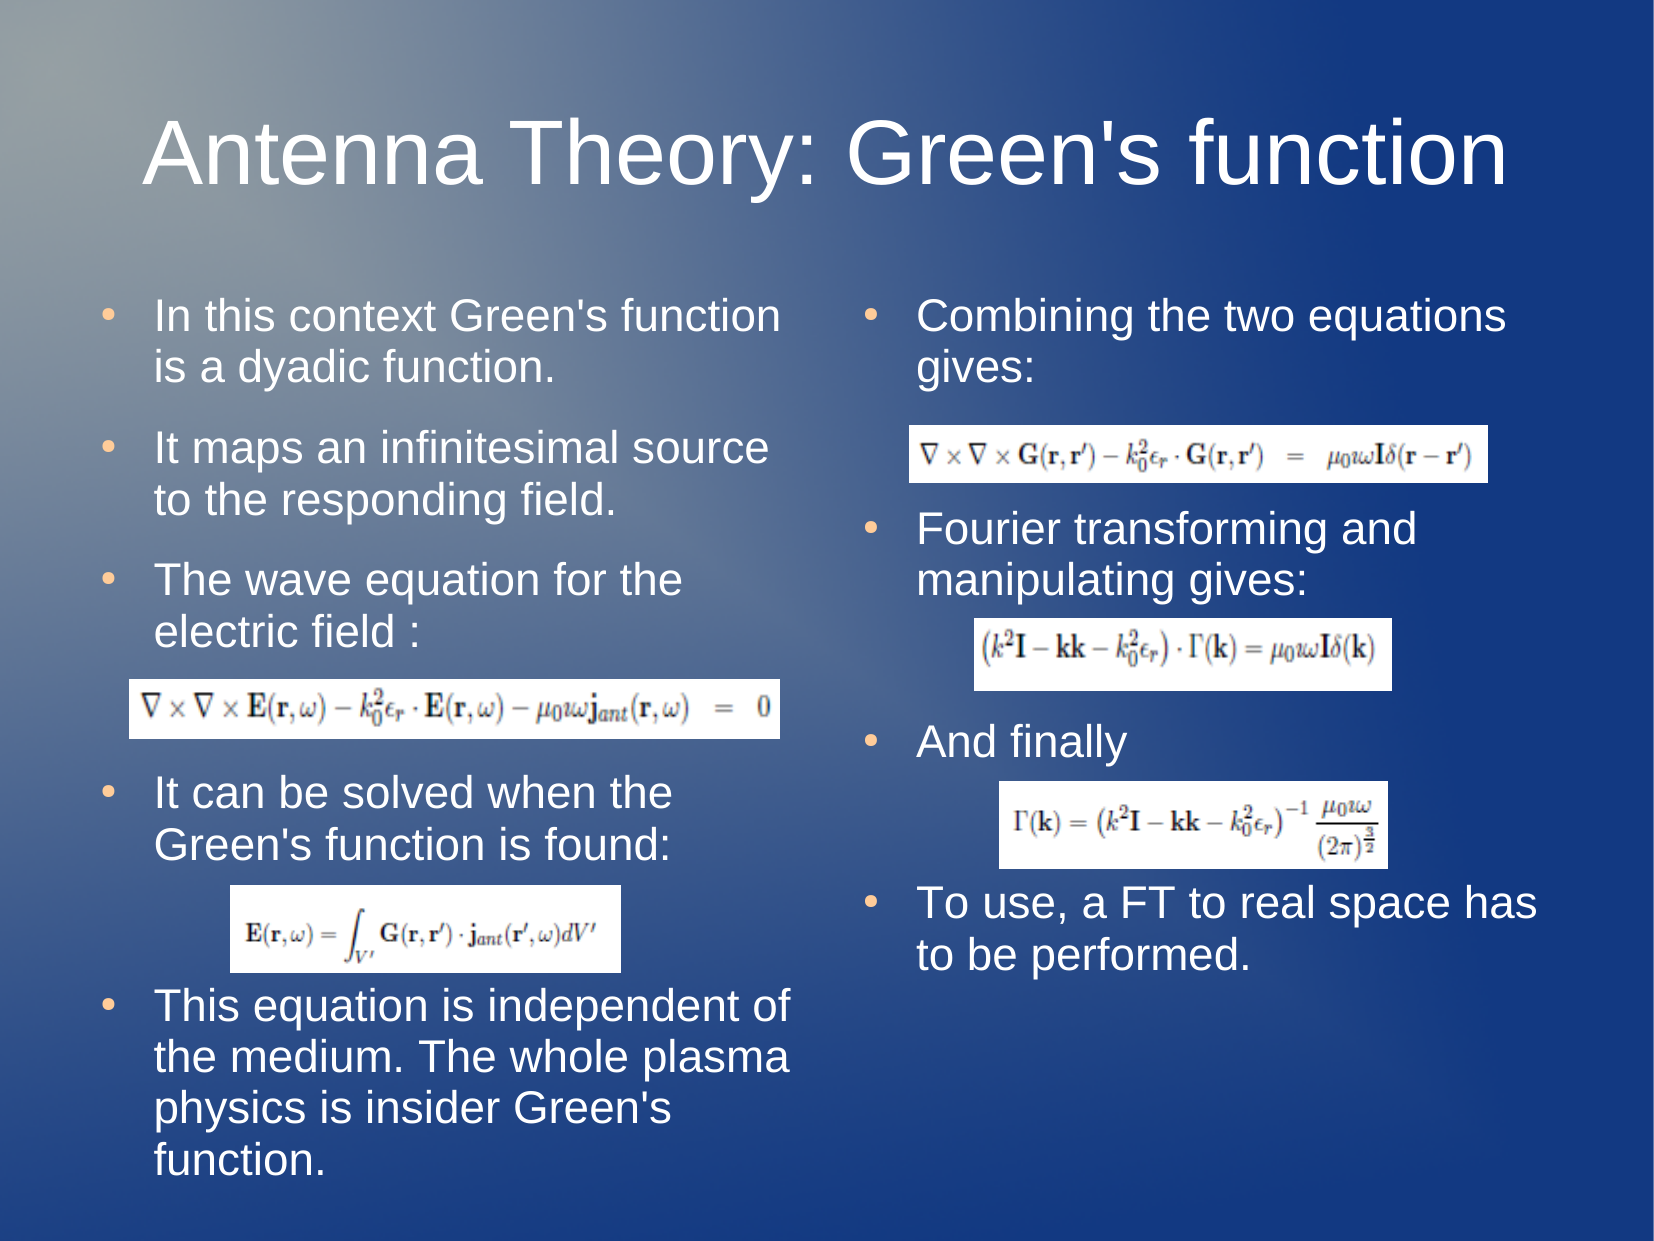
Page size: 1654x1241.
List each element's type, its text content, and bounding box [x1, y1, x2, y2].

list In this context Green's function is a dyadic function. It maps an infinitesimal source to the responding field. The wave equation for the electric field : It can be solved when the Green's function is found: This equation is independent of the medium. The whole plasma physics is insider Green's function. [82, 290, 809, 1186]
picture [0, 0, 1654, 1241]
list Combining the two equations gives: Fourier transforming and manipulating gives: And finally To use, a FT to real space has to be performed. [845, 290, 1572, 1094]
title Antenna Theory: Green's function [82, 49, 1571, 257]
